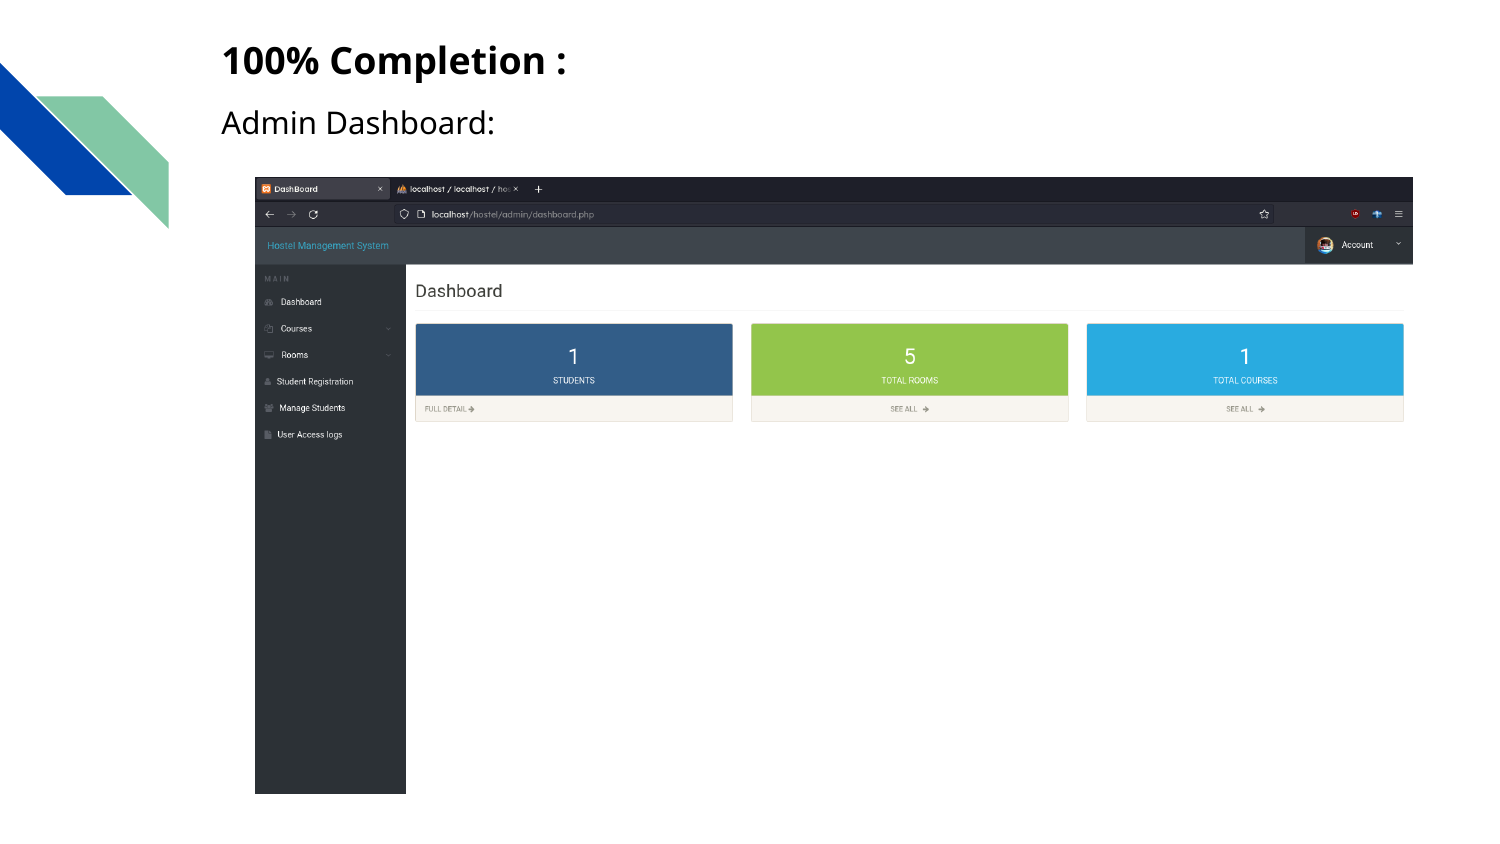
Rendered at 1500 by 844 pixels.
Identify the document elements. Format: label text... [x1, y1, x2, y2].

picture [255, 177, 1413, 794]
text_box Admin Dashboard: [206, 93, 591, 148]
text_box 100% Completion : [206, 29, 857, 92]
